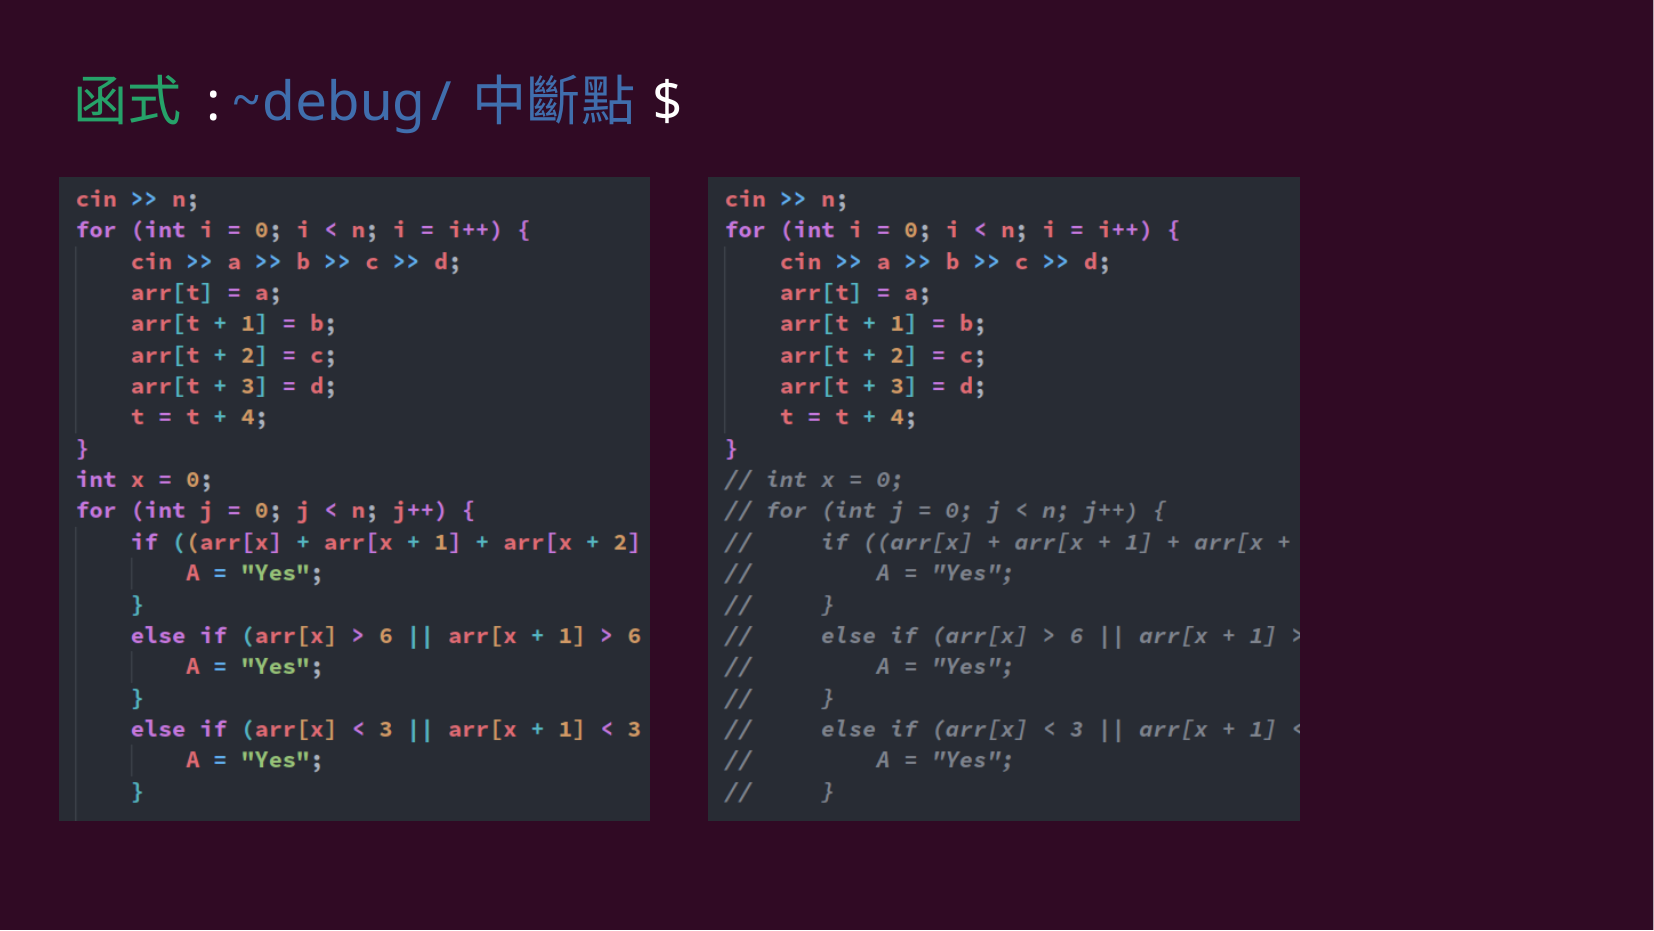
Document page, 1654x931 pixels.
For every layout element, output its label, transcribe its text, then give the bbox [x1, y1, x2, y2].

picture [708, 177, 1300, 821]
picture [59, 177, 650, 821]
text_box 函式:~debug/中斷點$ [59, 55, 1201, 139]
